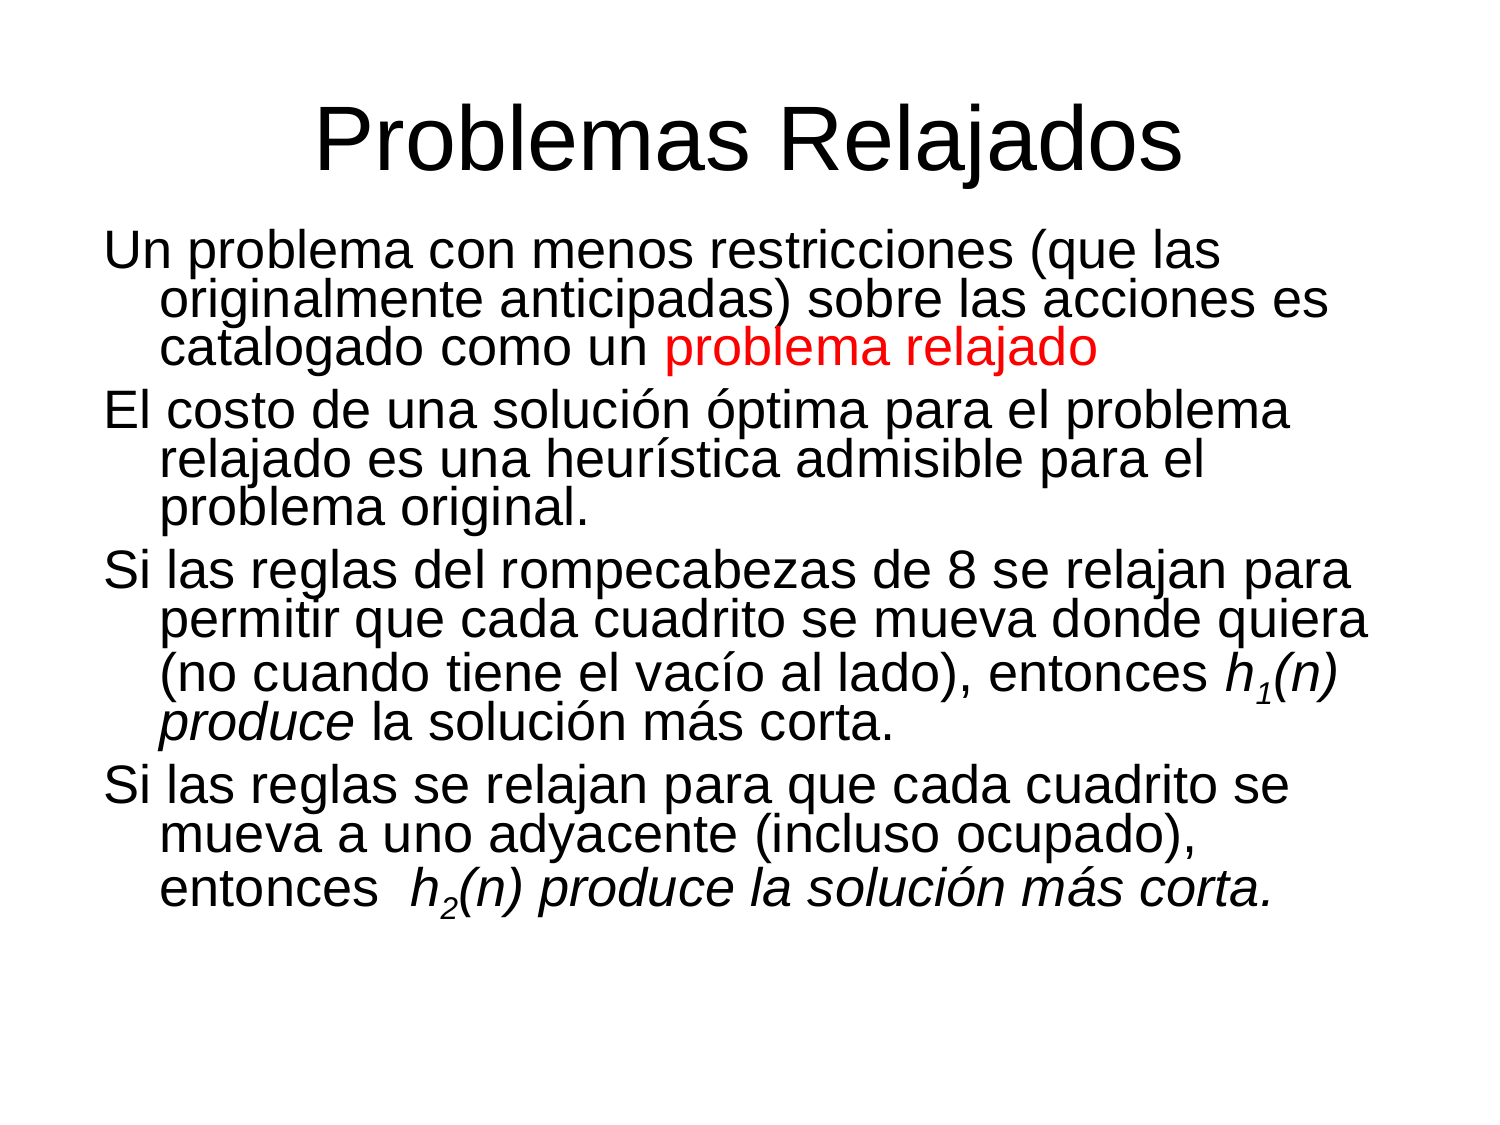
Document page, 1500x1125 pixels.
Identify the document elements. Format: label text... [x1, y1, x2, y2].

list Un problema con menos restricciones (que las originalmente anticipadas) sobre las acciones es catalogado como un problema relajado El costo de una solución óptima para el problema relajado es una heurística admisible para el problema original. Si las reglas del rompecabezas de 8 se relajan para permitir que cada cuadrito se mueva donde quiera (no cuando tiene el vacío al lado), entonces h1(n) produce la solución más corta. Si las reglas se relajan para que cada cuadrito se mueva a uno adyacente (incluso ocupado), entonces h2(n) produce la solución más corta. [88, 222, 1439, 1063]
title Problemas Relajados [75, 45, 1426, 233]
